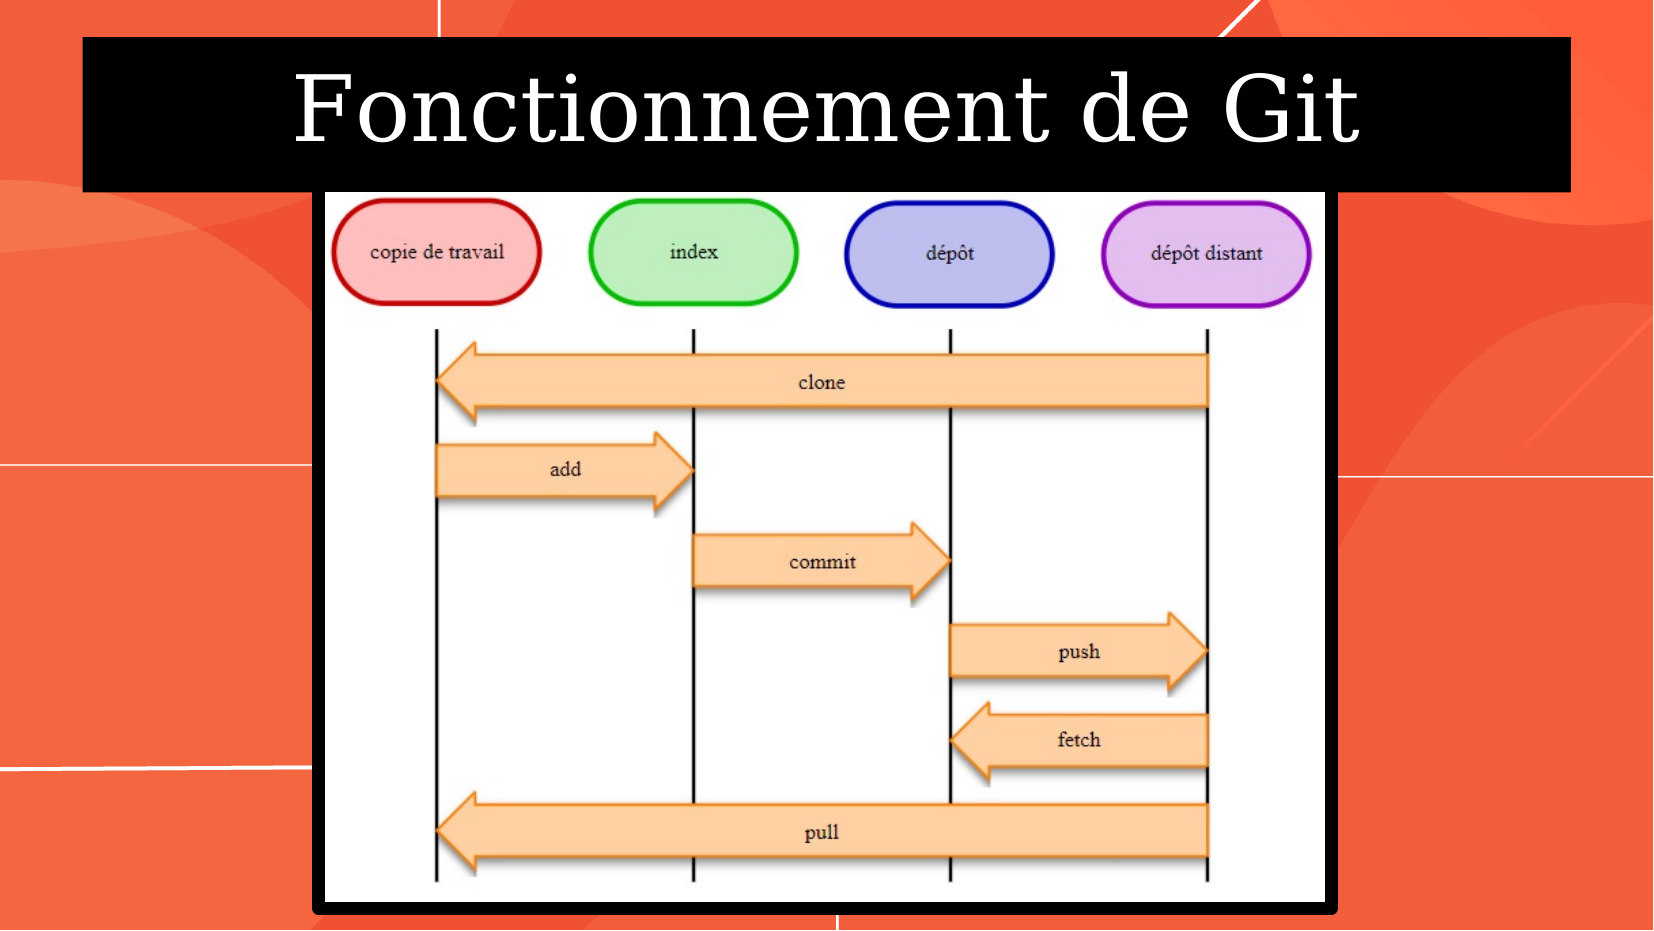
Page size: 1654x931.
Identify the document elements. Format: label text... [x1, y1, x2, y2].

picture [0, 0, 1653, 930]
title Fonctionnement de Git [82, 37, 1571, 193]
